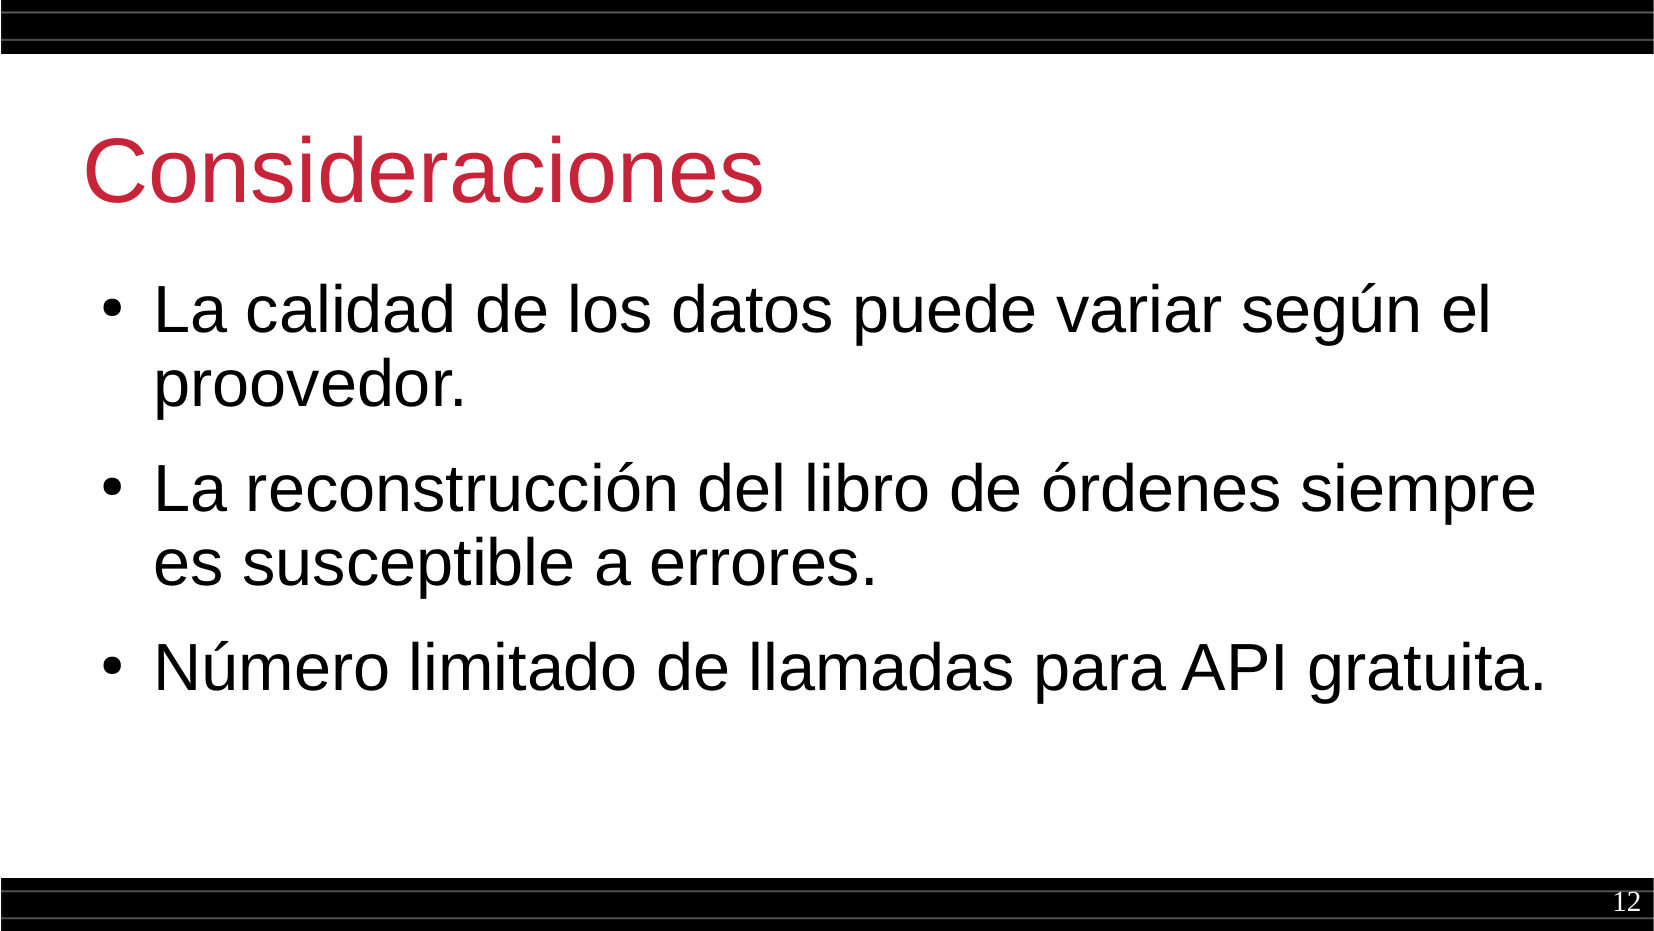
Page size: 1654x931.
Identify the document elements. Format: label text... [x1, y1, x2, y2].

list La calidad de los datos puede variar según el proovedor. La reconstrucción del libro de órdenes siempre es susceptible a errores. Número limitado de llamadas para API gratuita. [82, 271, 1571, 758]
picture [1, 878, 1654, 931]
title Consideraciones [82, 92, 1571, 249]
picture [1, 0, 1654, 54]
